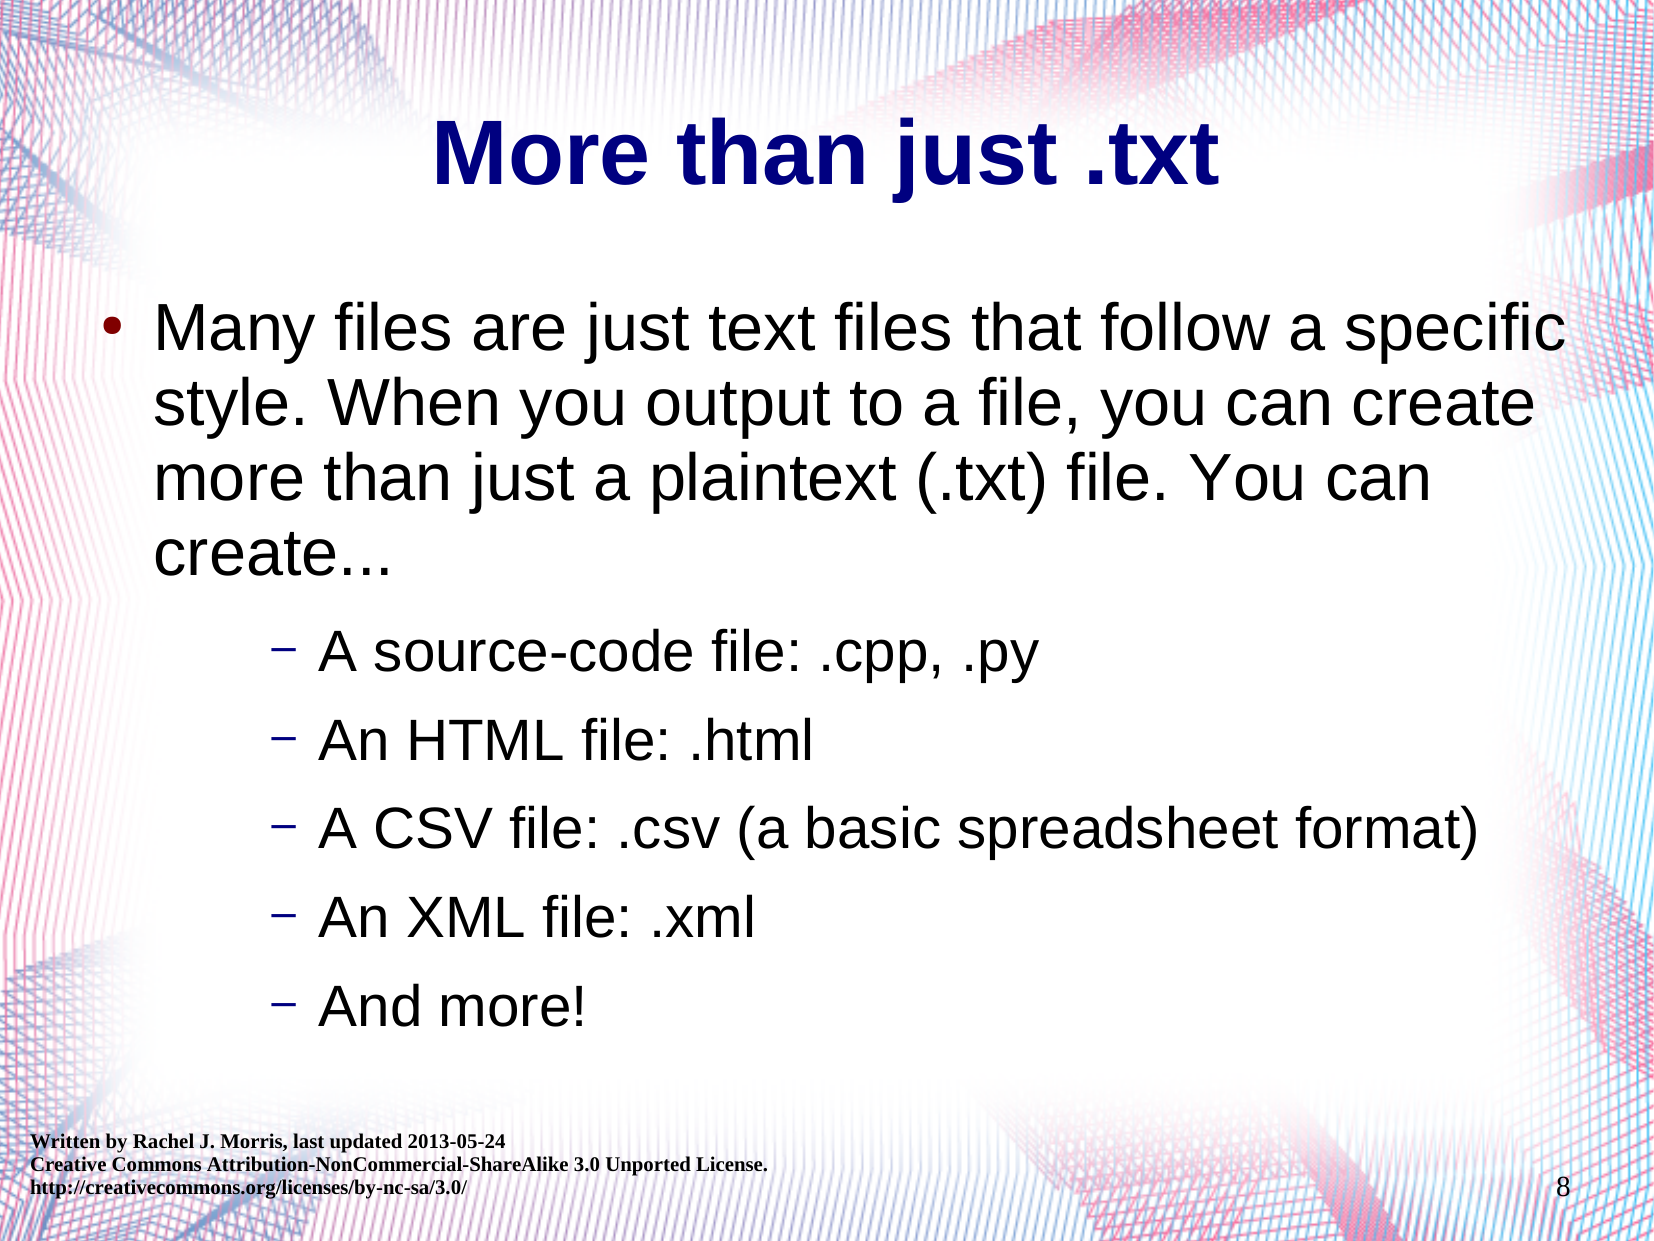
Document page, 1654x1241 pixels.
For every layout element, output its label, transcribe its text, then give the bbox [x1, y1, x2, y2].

picture [0, 0, 1654, 1241]
title More than just .txt [82, 49, 1571, 257]
list Many files are just text files that follow a specific style. When you output to a file, you can create more than just a plaintext (.txt) file. You can create... A source-code file: .cpp, .py An HTML file: .html A CSV file: .csv (a basic spreadsheet format) An XML file: .xml And more! [82, 290, 1571, 1040]
